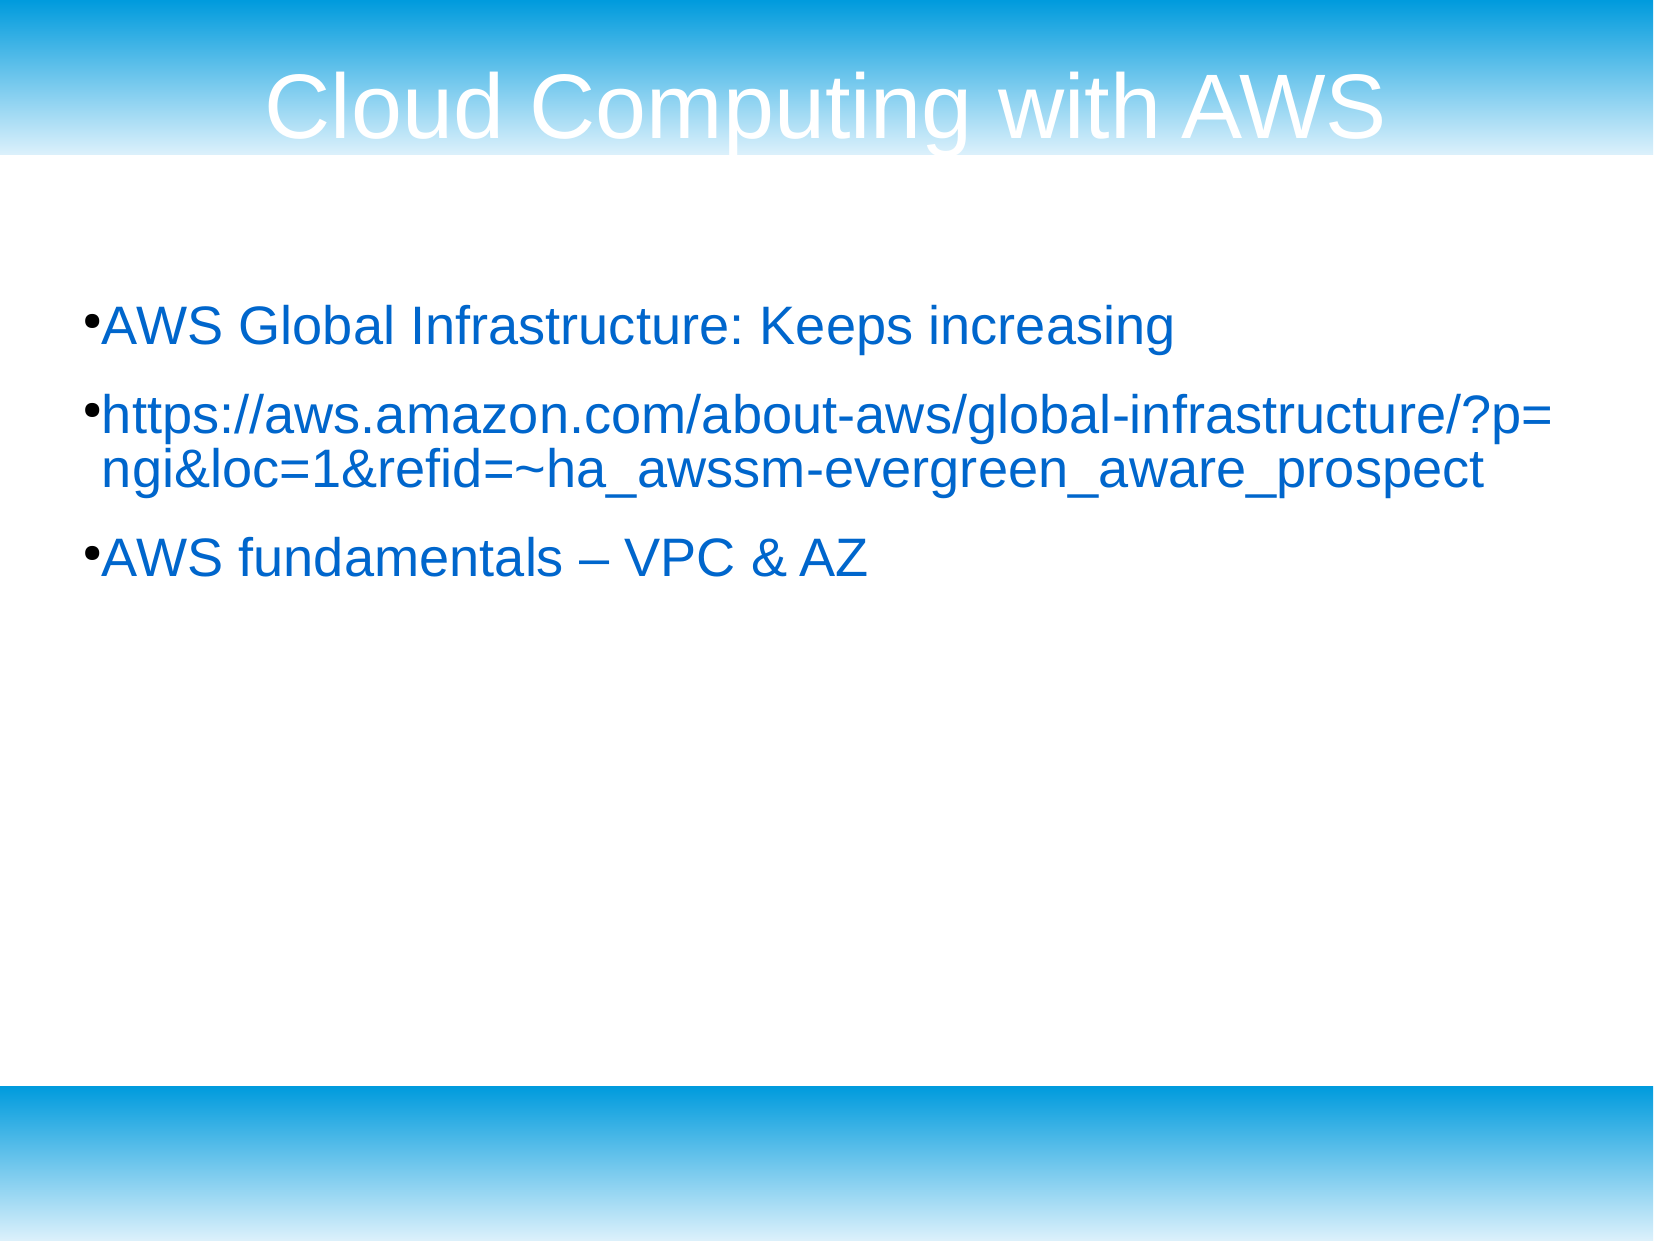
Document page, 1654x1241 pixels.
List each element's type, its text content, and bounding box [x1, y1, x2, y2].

title Cloud Computing with AWS [82, 49, 1571, 155]
list AWS Global Infrastructure: Keeps increasing https://aws.amazon.com/about-aws/global-infrastructure/?p=ngi&loc=1&refid=~ha_awssm-evergreen_aware_prospect AWS fundamentals – VPC & AZ [82, 290, 1571, 1010]
